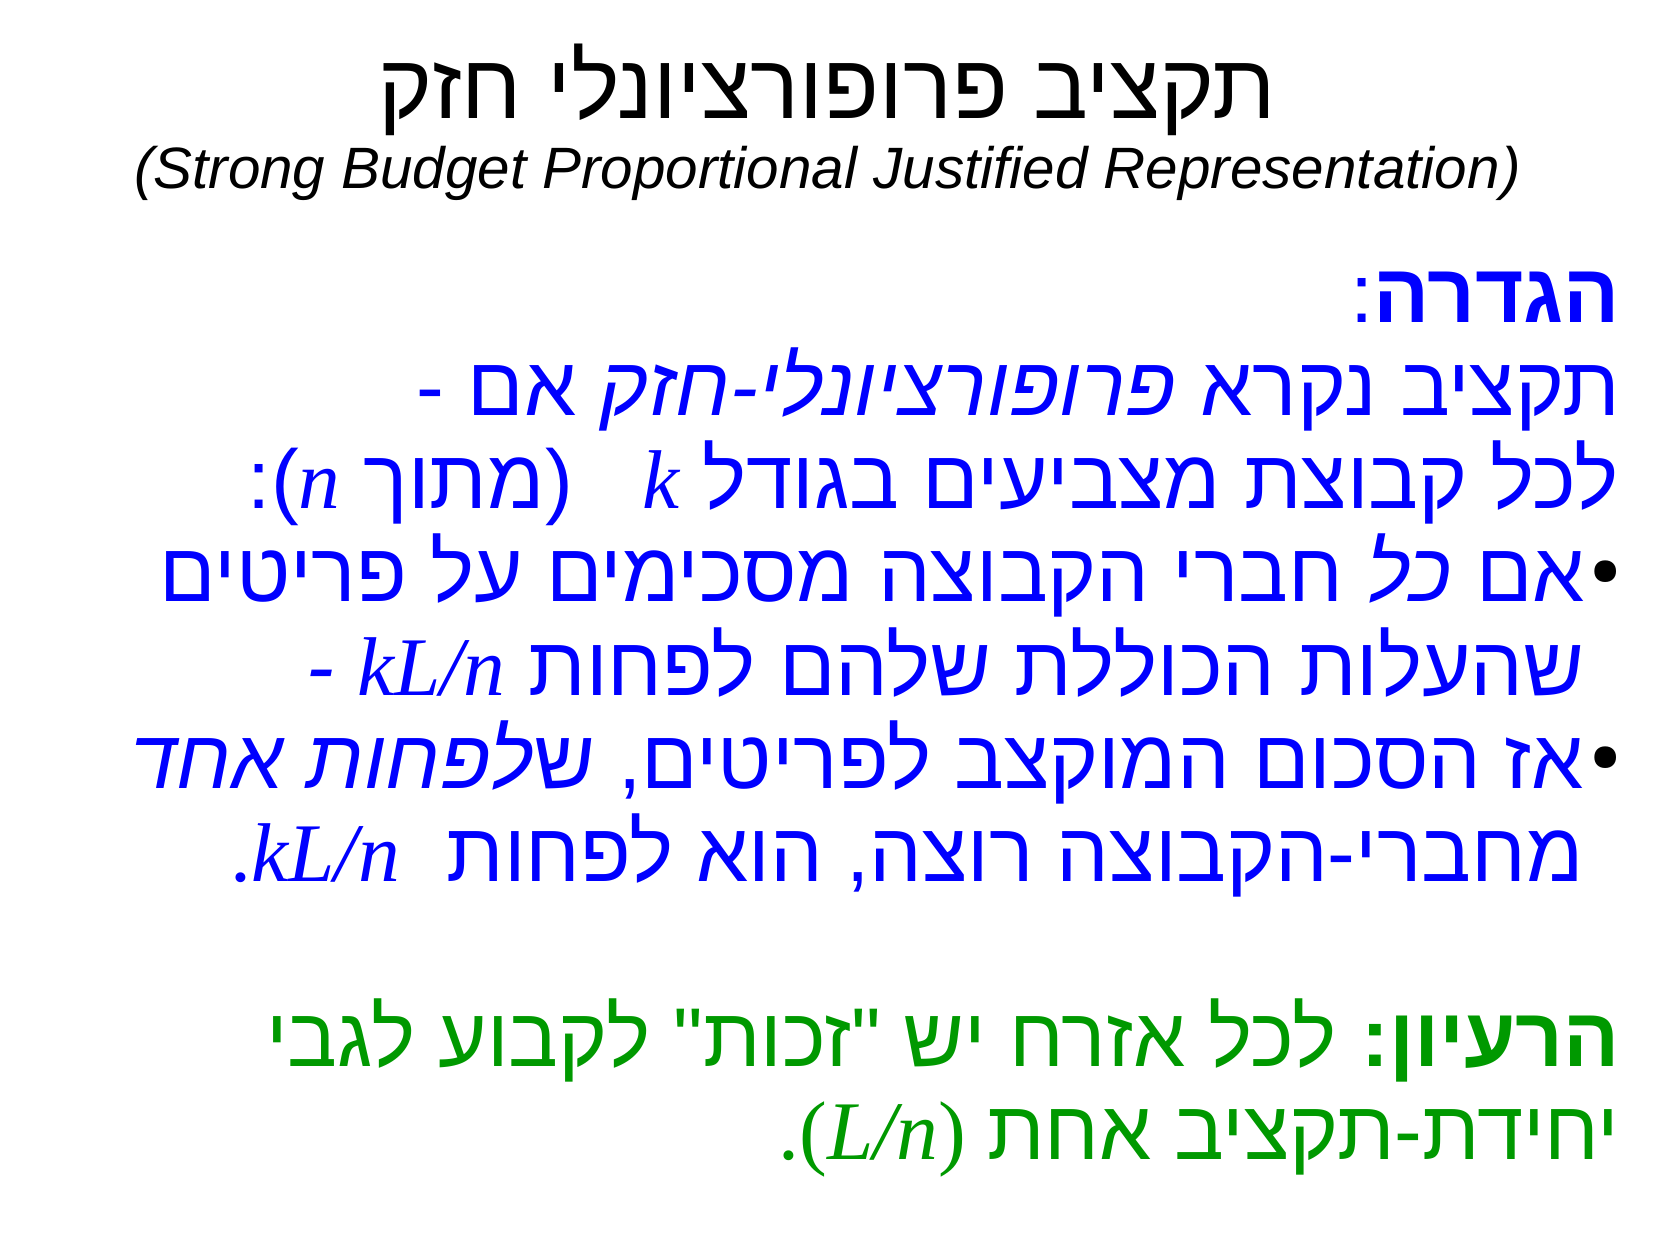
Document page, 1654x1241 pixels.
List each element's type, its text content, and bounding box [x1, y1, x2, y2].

text_box [75, 195, 1502, 240]
text_box הגדרה: תקציב נקרא פרופורציונלי-חזק אם - לכל קבוצת מצביעים בגודל k (מתוך n): אם כל חברי הקבוצה מסכימים על פריטים שהעלות הכוללת שלהם לפחות kL/n - אז הסכום המוקצב לפריטים, שלפחות אחד מחברי-הקבוצה רוצה, הוא לפחות kL/n. הרעיון: לכל אזרח יש "זכות" לקבוע לגבי יחידת-תקציב אחת (L/n). [60, 240, 1636, 1241]
title תקציב פרופורציונלי חזק (Strong Budget Proportional Justified Representation) [50, 0, 1606, 240]
